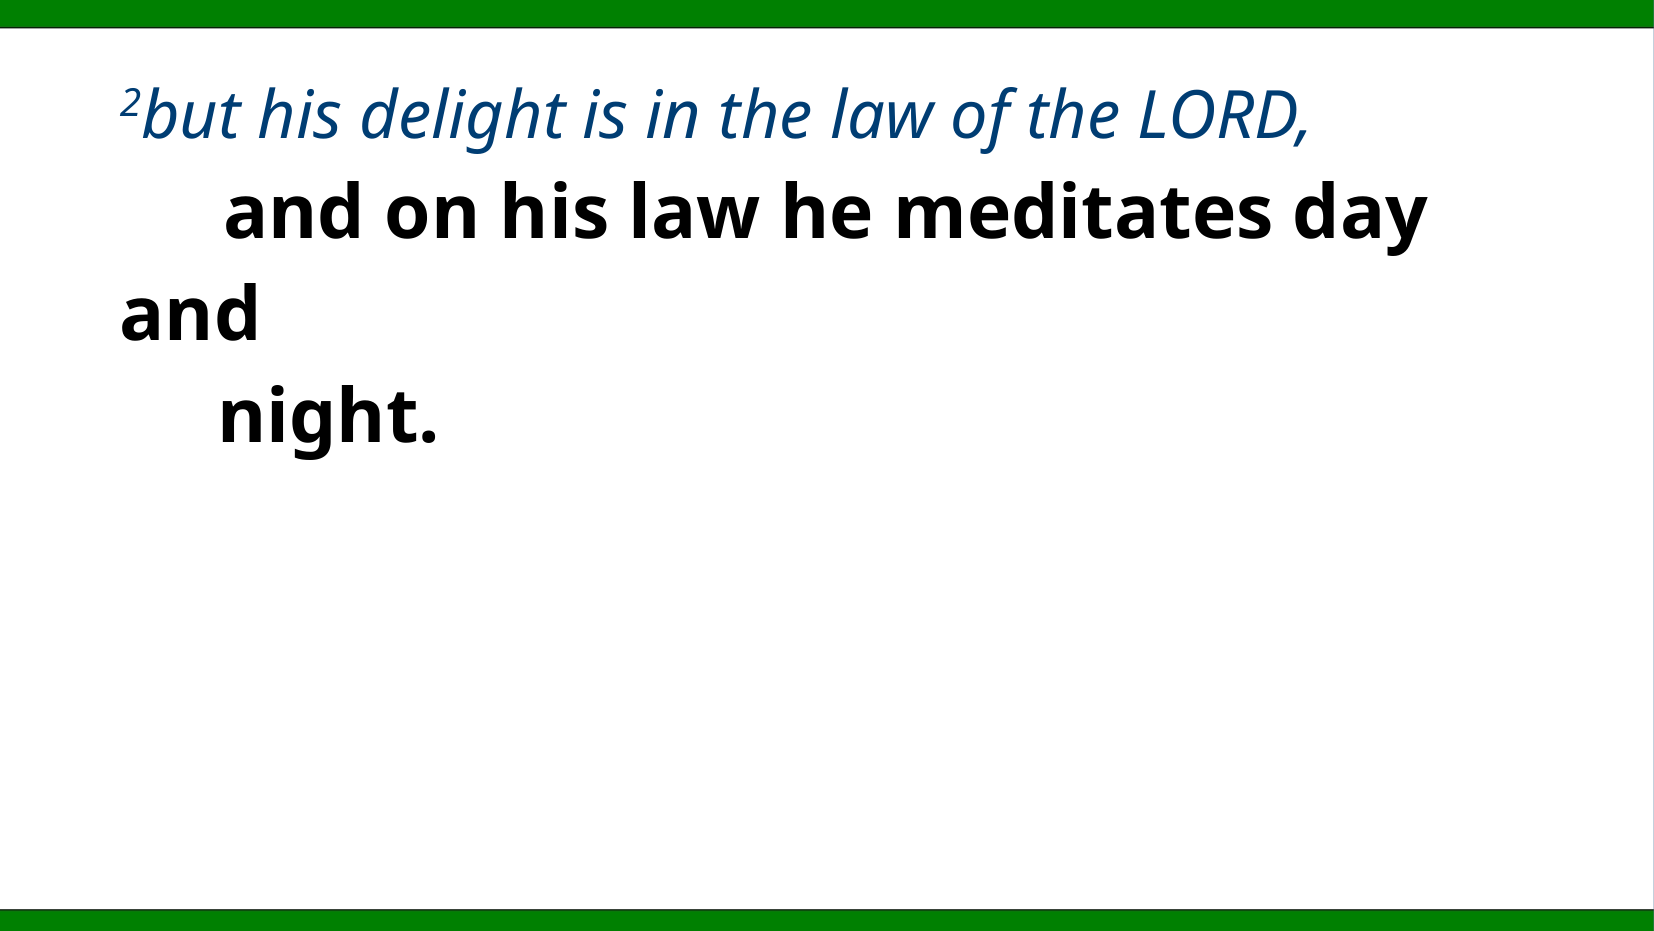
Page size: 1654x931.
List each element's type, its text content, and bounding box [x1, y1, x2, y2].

text_box 2but his delight is in the law of the LORD, and on his law he meditates day and night. [105, 60, 1546, 364]
picture [0, 0, 1654, 931]
